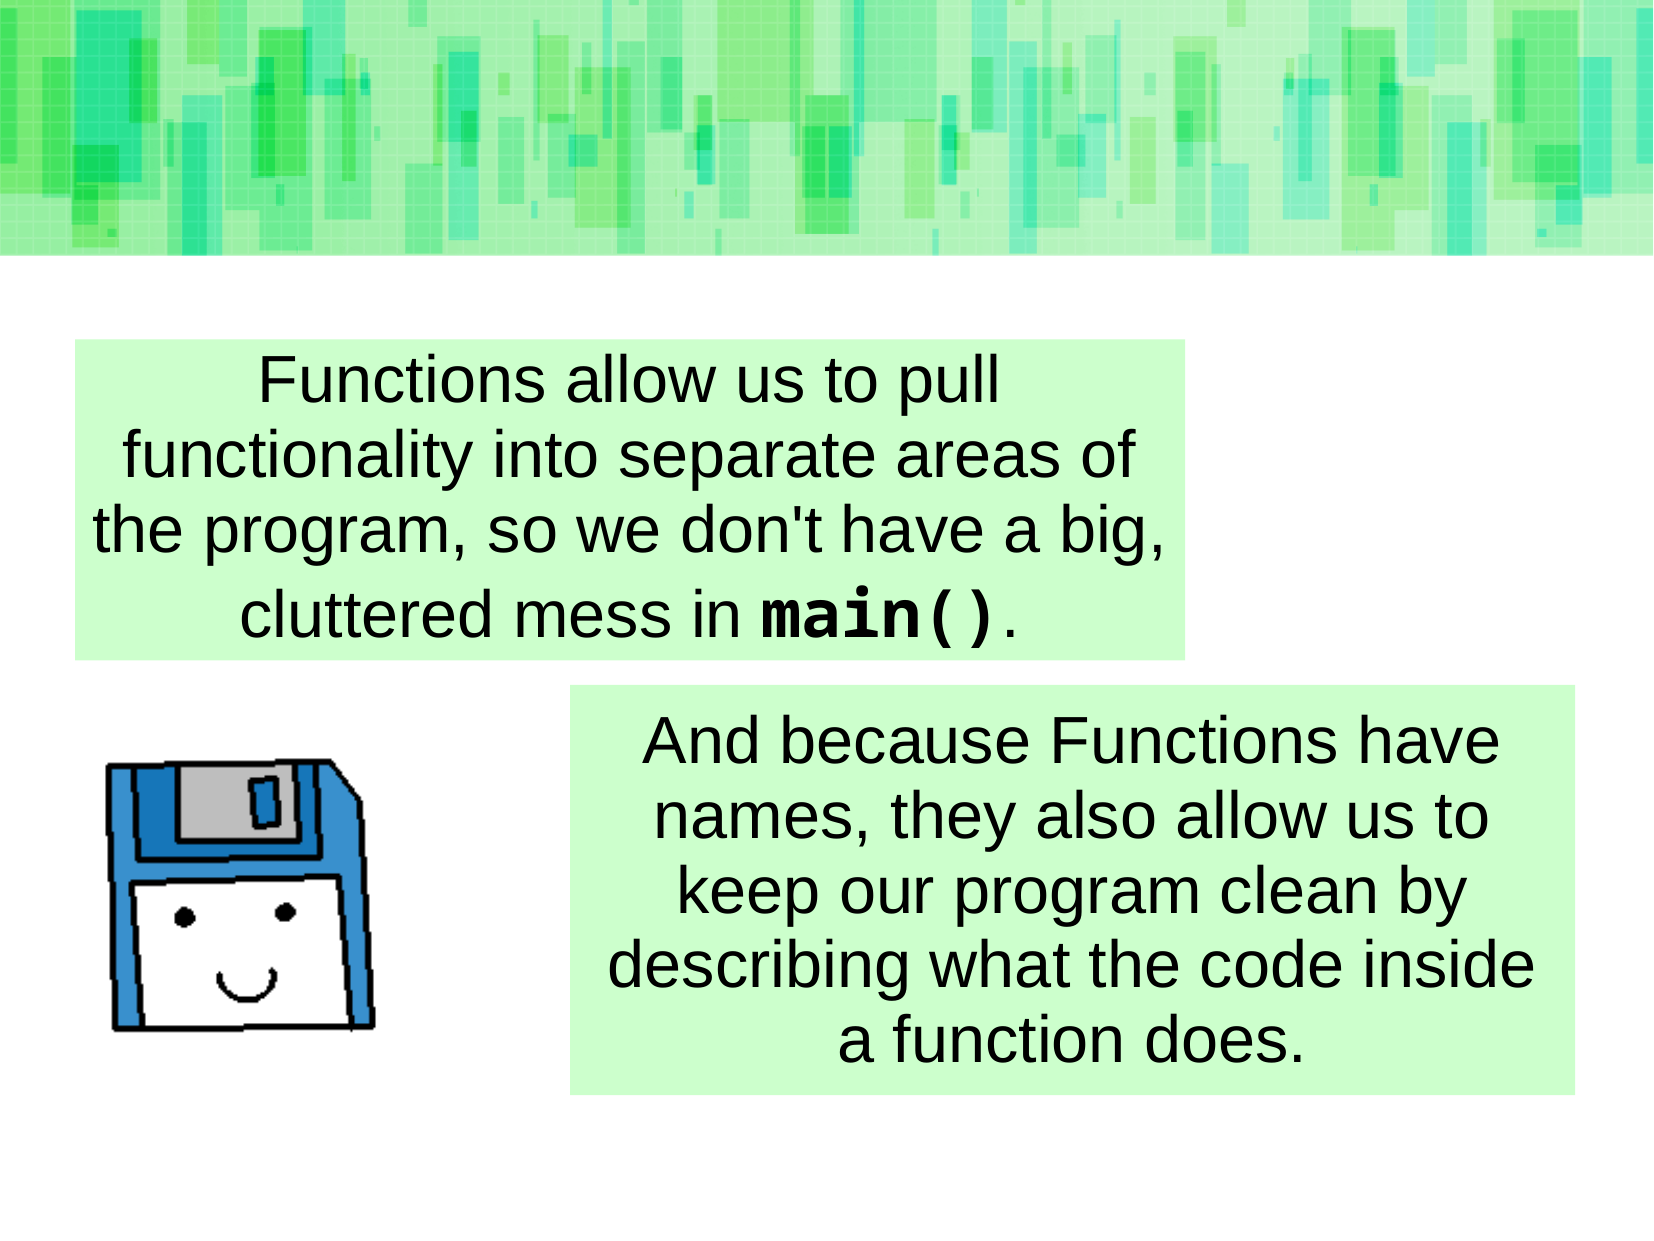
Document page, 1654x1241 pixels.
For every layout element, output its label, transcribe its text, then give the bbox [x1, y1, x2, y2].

picture [0, 0, 1654, 1241]
text_box Functions allow us to pull functionality into separate areas of the program, so we don't have a big, cluttered mess in main(). [75, 339, 1186, 661]
text_box And because Functions have names, they also allow us to keep our program clean by describing what the code inside a function does. [570, 684, 1576, 1096]
